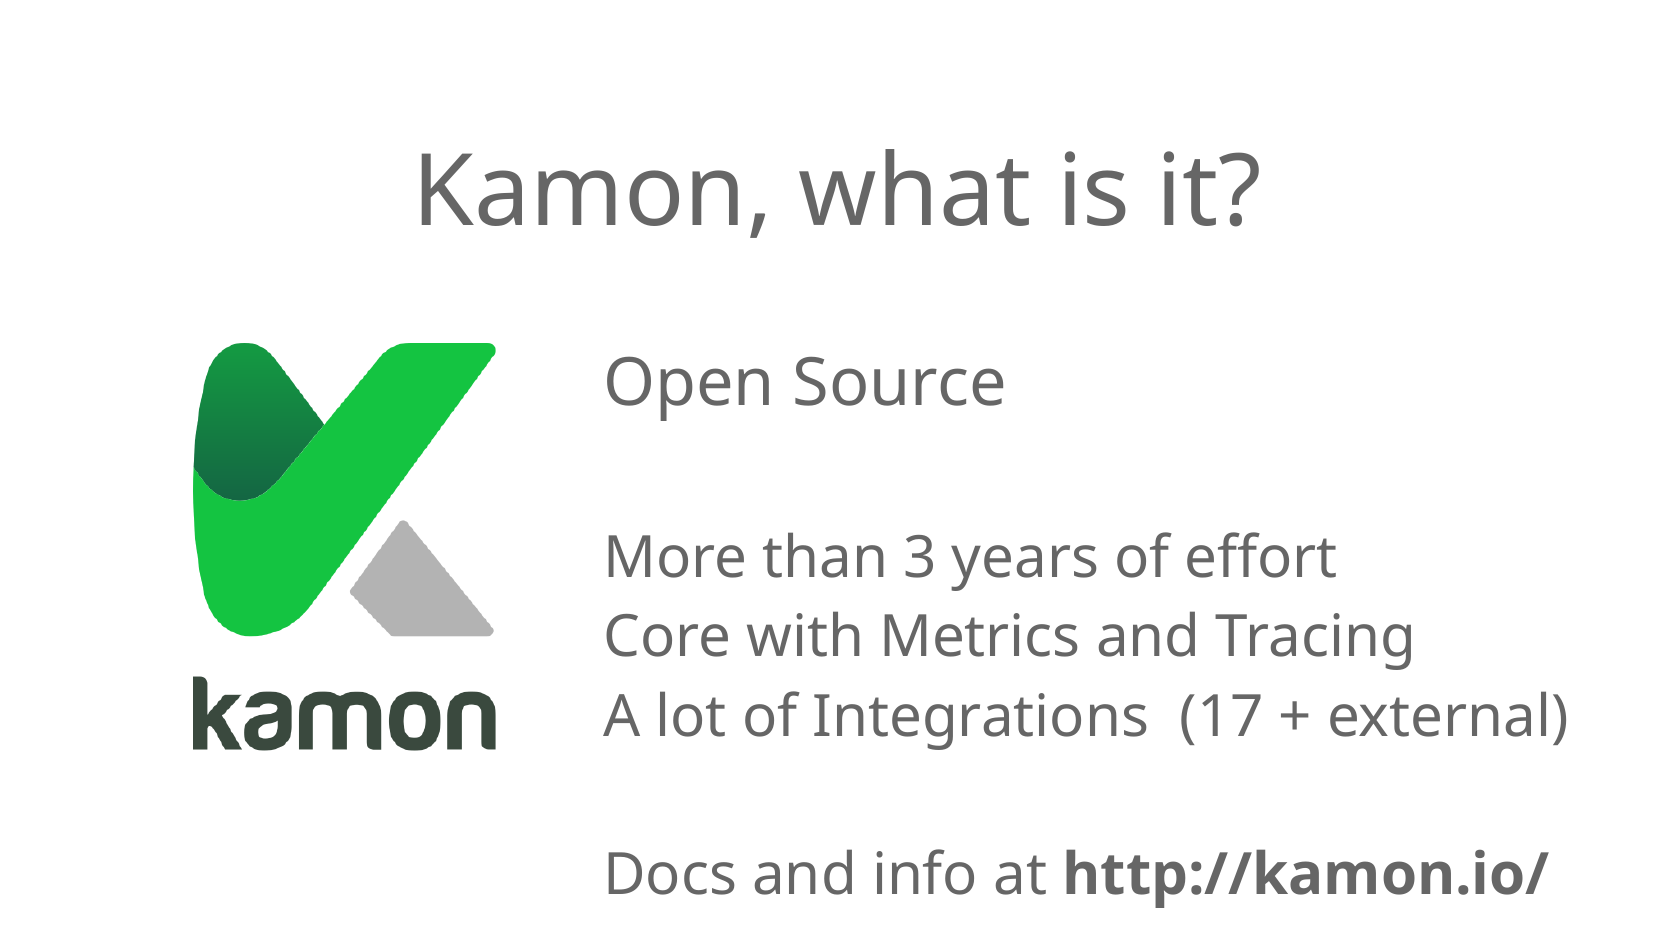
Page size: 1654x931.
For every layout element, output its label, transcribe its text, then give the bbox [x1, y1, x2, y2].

picture [135, 302, 564, 784]
text_box Open Source More than 3 years of effort Core with Metrics and Tracing A lot of Integrations (17 + external) Docs and info at http://kamon.io/ [588, 326, 1573, 766]
text_box Kamon, what is it? [397, 110, 1255, 229]
